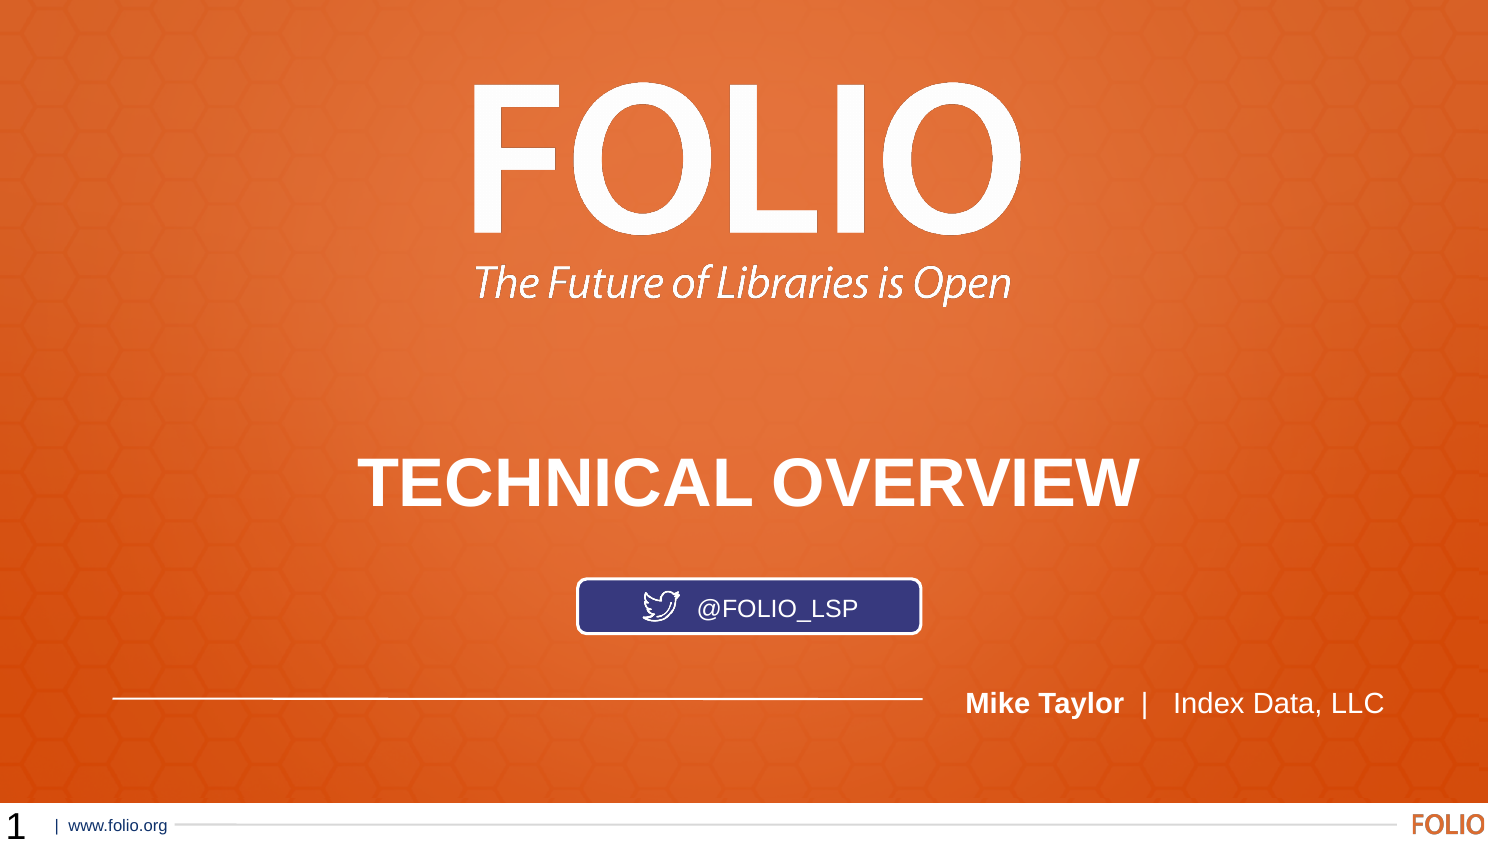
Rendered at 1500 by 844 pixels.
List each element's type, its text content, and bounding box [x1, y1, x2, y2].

text_box @FOLIO_LSP [685, 584, 876, 628]
picture [1412, 814, 1485, 836]
picture [0, 0, 1488, 803]
text_box [577, 578, 921, 634]
list Mike Taylor | Index Data, LLC [102, 675, 1397, 760]
title TECHNICAL OVERVIEW [102, 323, 1397, 527]
